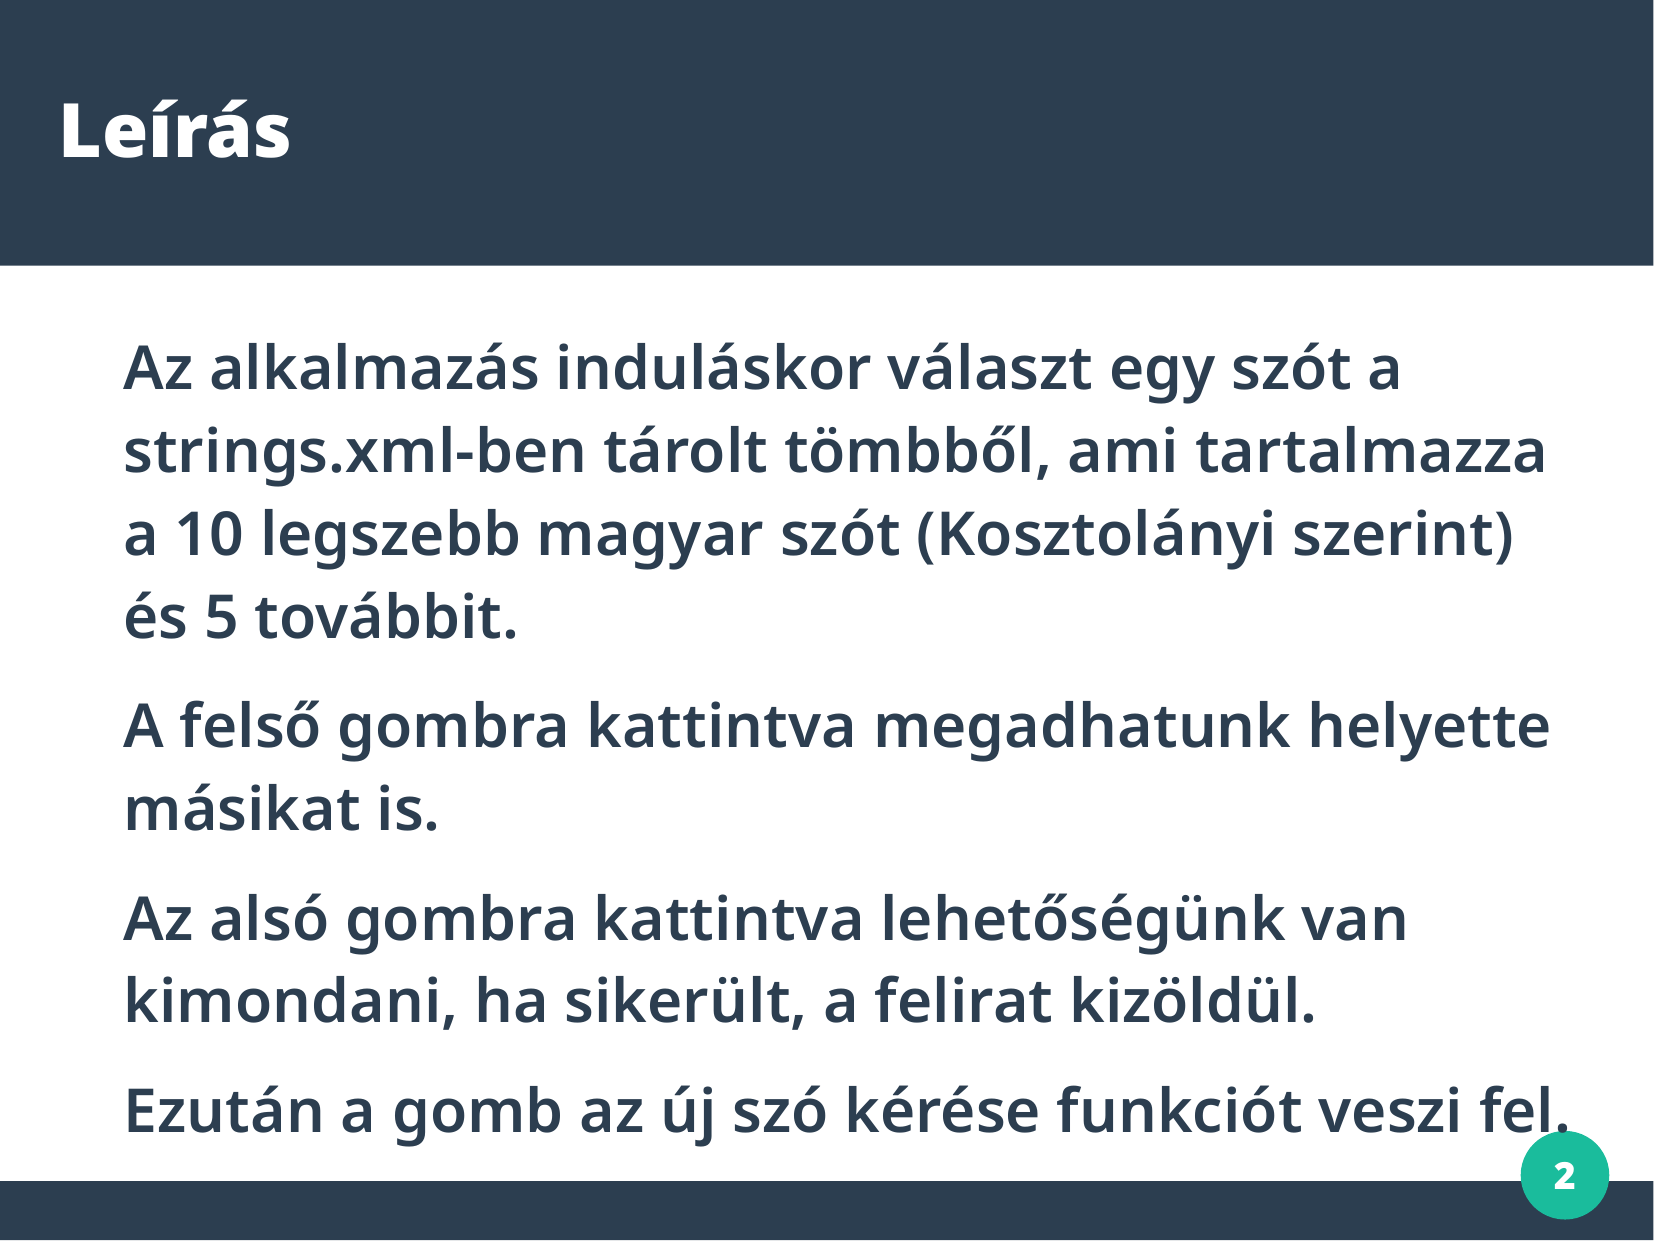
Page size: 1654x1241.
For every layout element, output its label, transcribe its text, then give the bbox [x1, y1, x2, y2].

list Az alkalmazás induláskor választ egy szót a strings.xml-ben tárolt tömbből, ami tartalmazza a 10 legszebb magyar szót (Kosztolányi szerint) és 5 továbbit. A felső gombra kattintva megadhatunk helyette másikat is. Az alsó gombra kattintva lehetőségünk van kimondani, ha sikerült, a felirat kizöldül. Ezután a gomb az új szó kérése funkciót veszi fel. [59, 324, 1595, 1152]
title Leírás [59, 49, 1595, 207]
